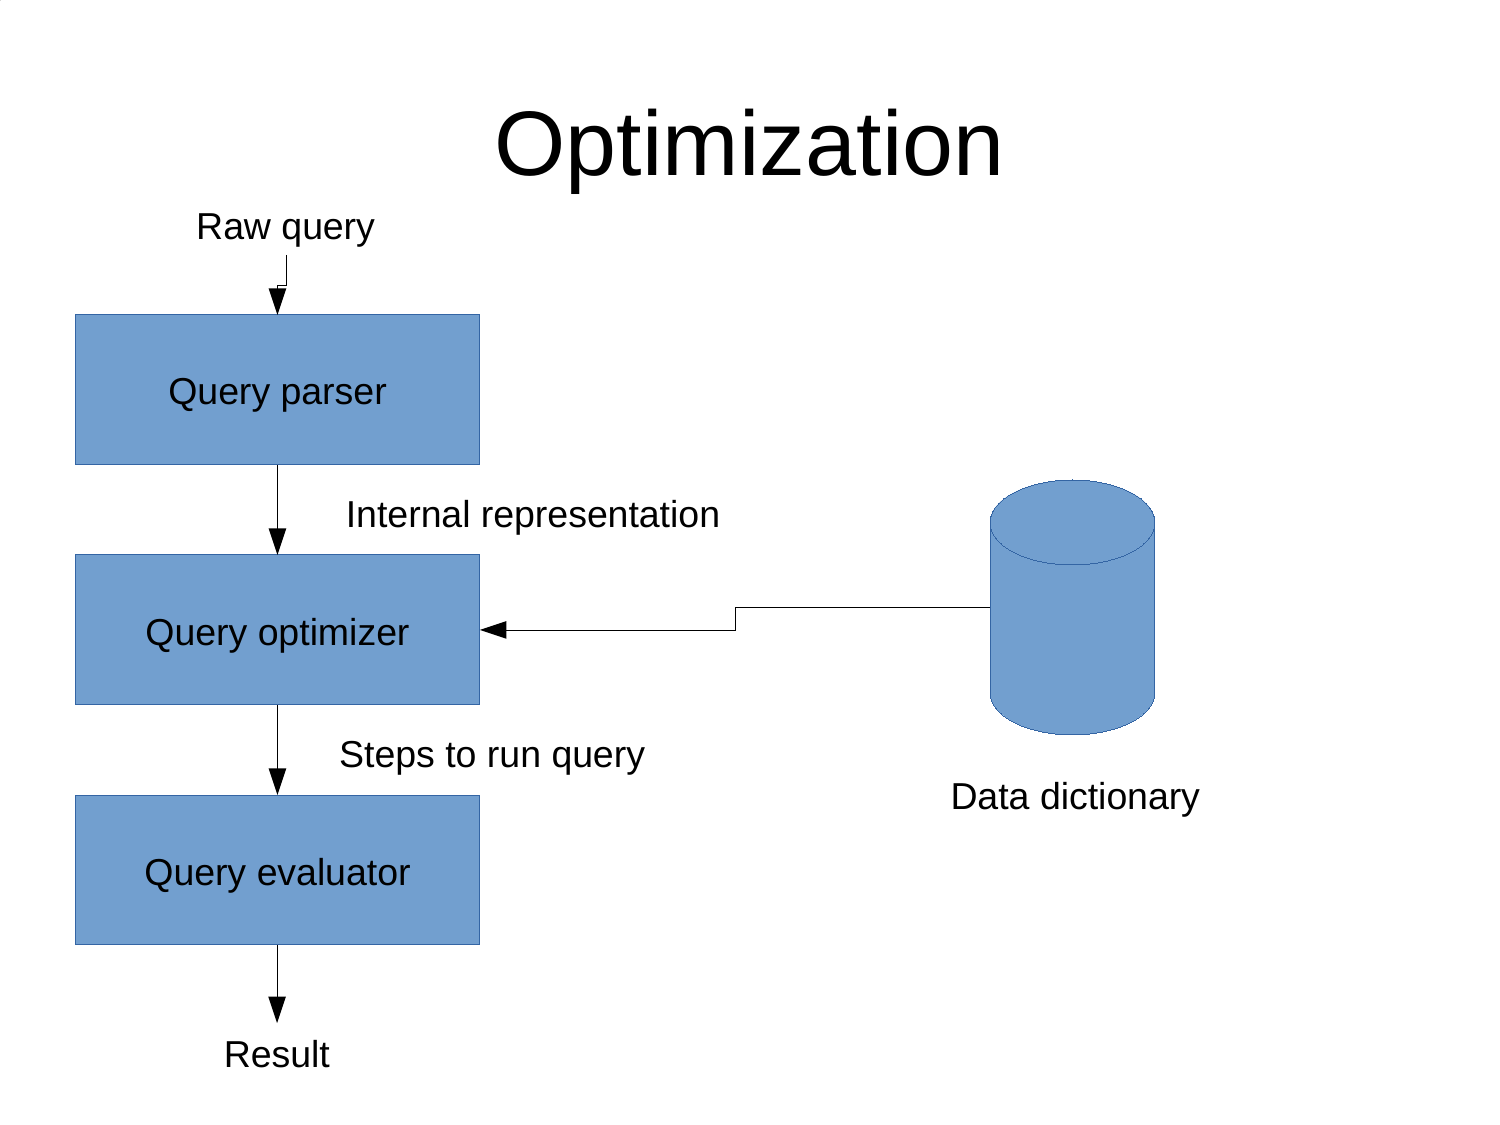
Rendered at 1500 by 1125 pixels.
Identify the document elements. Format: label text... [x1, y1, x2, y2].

text_box Query parser [75, 314, 480, 465]
text_box Query evaluator [75, 795, 480, 945]
text_box Result [209, 1023, 345, 1083]
text_box Raw query [181, 194, 390, 255]
text_box Optimization [74, 83, 1425, 194]
text_box Query optimizer [75, 554, 480, 705]
text_box Internal representation [331, 483, 735, 543]
text_box Steps to run query [324, 723, 660, 783]
text_box Optimization [579, 132, 604, 170]
text_box [990, 479, 1155, 735]
text_box Data dictionary [935, 764, 1215, 825]
